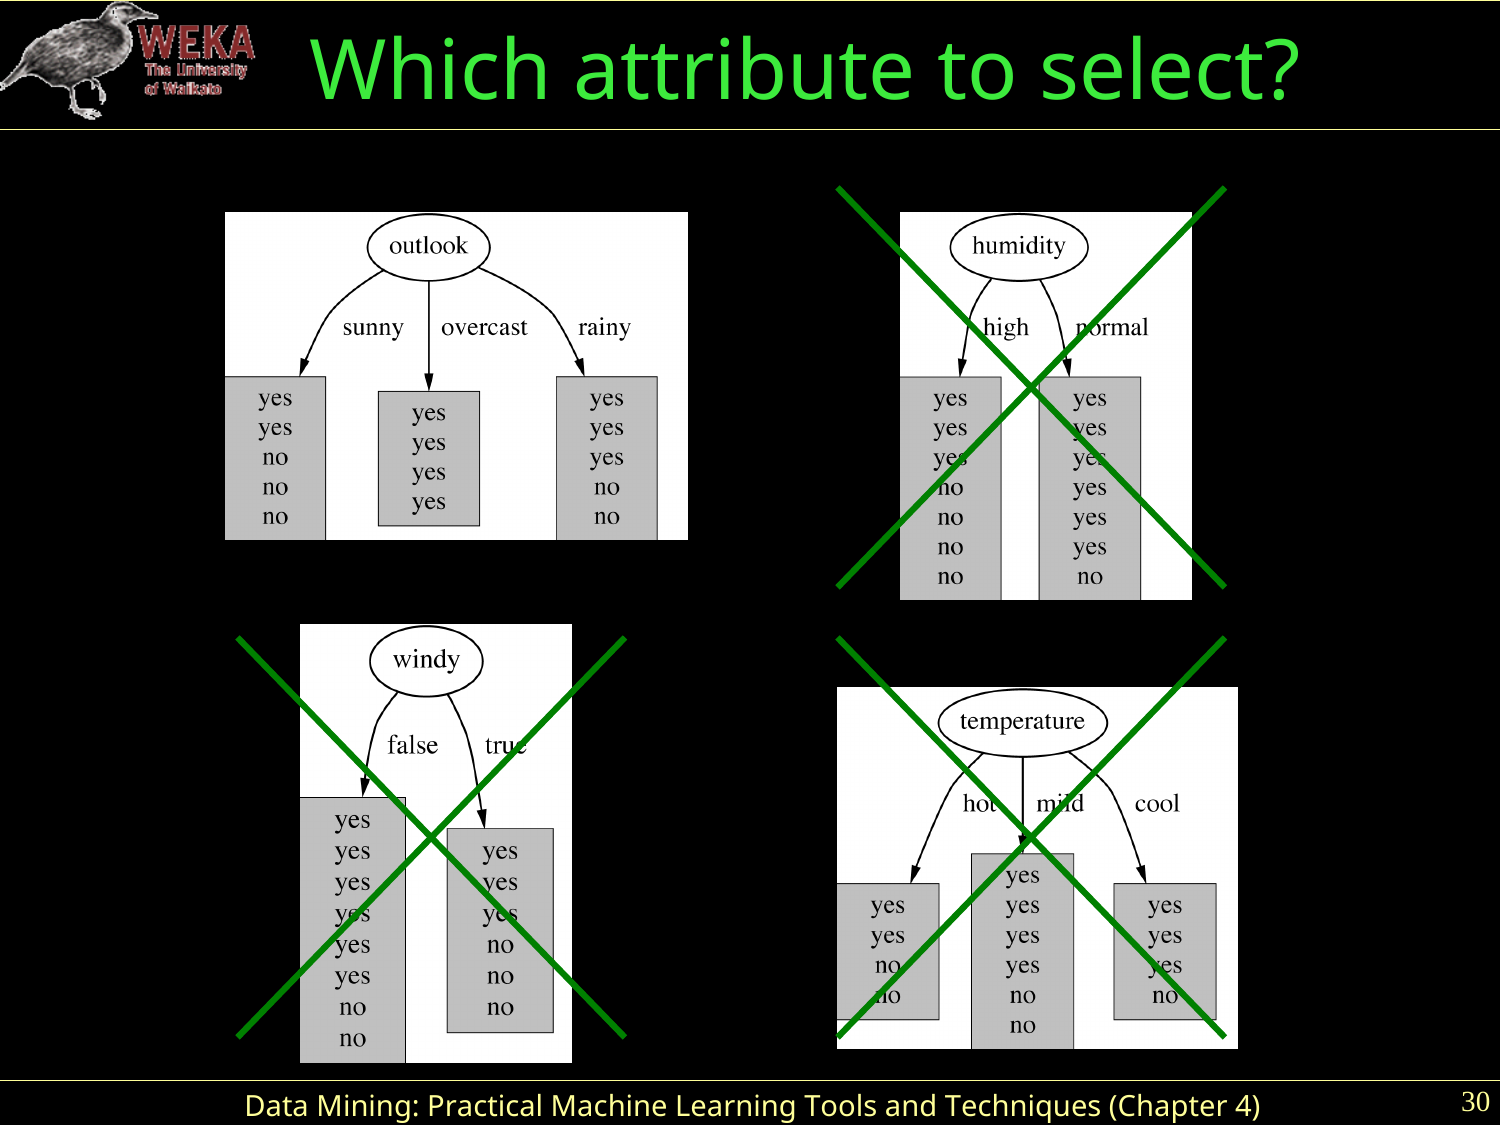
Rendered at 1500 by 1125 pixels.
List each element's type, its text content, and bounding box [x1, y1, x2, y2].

picture [900, 393, 1192, 601]
picture [837, 687, 1238, 1049]
picture [300, 624, 572, 832]
picture [900, 258, 1026, 517]
picture [300, 843, 572, 1063]
picture [891, 687, 1171, 832]
picture [225, 212, 688, 540]
picture [1037, 228, 1192, 547]
picture [900, 212, 1192, 382]
picture [837, 687, 1026, 1032]
picture [0, 1, 266, 129]
title Which attribute to select? [295, 0, 1500, 148]
picture [300, 708, 426, 967]
picture [437, 698, 572, 977]
